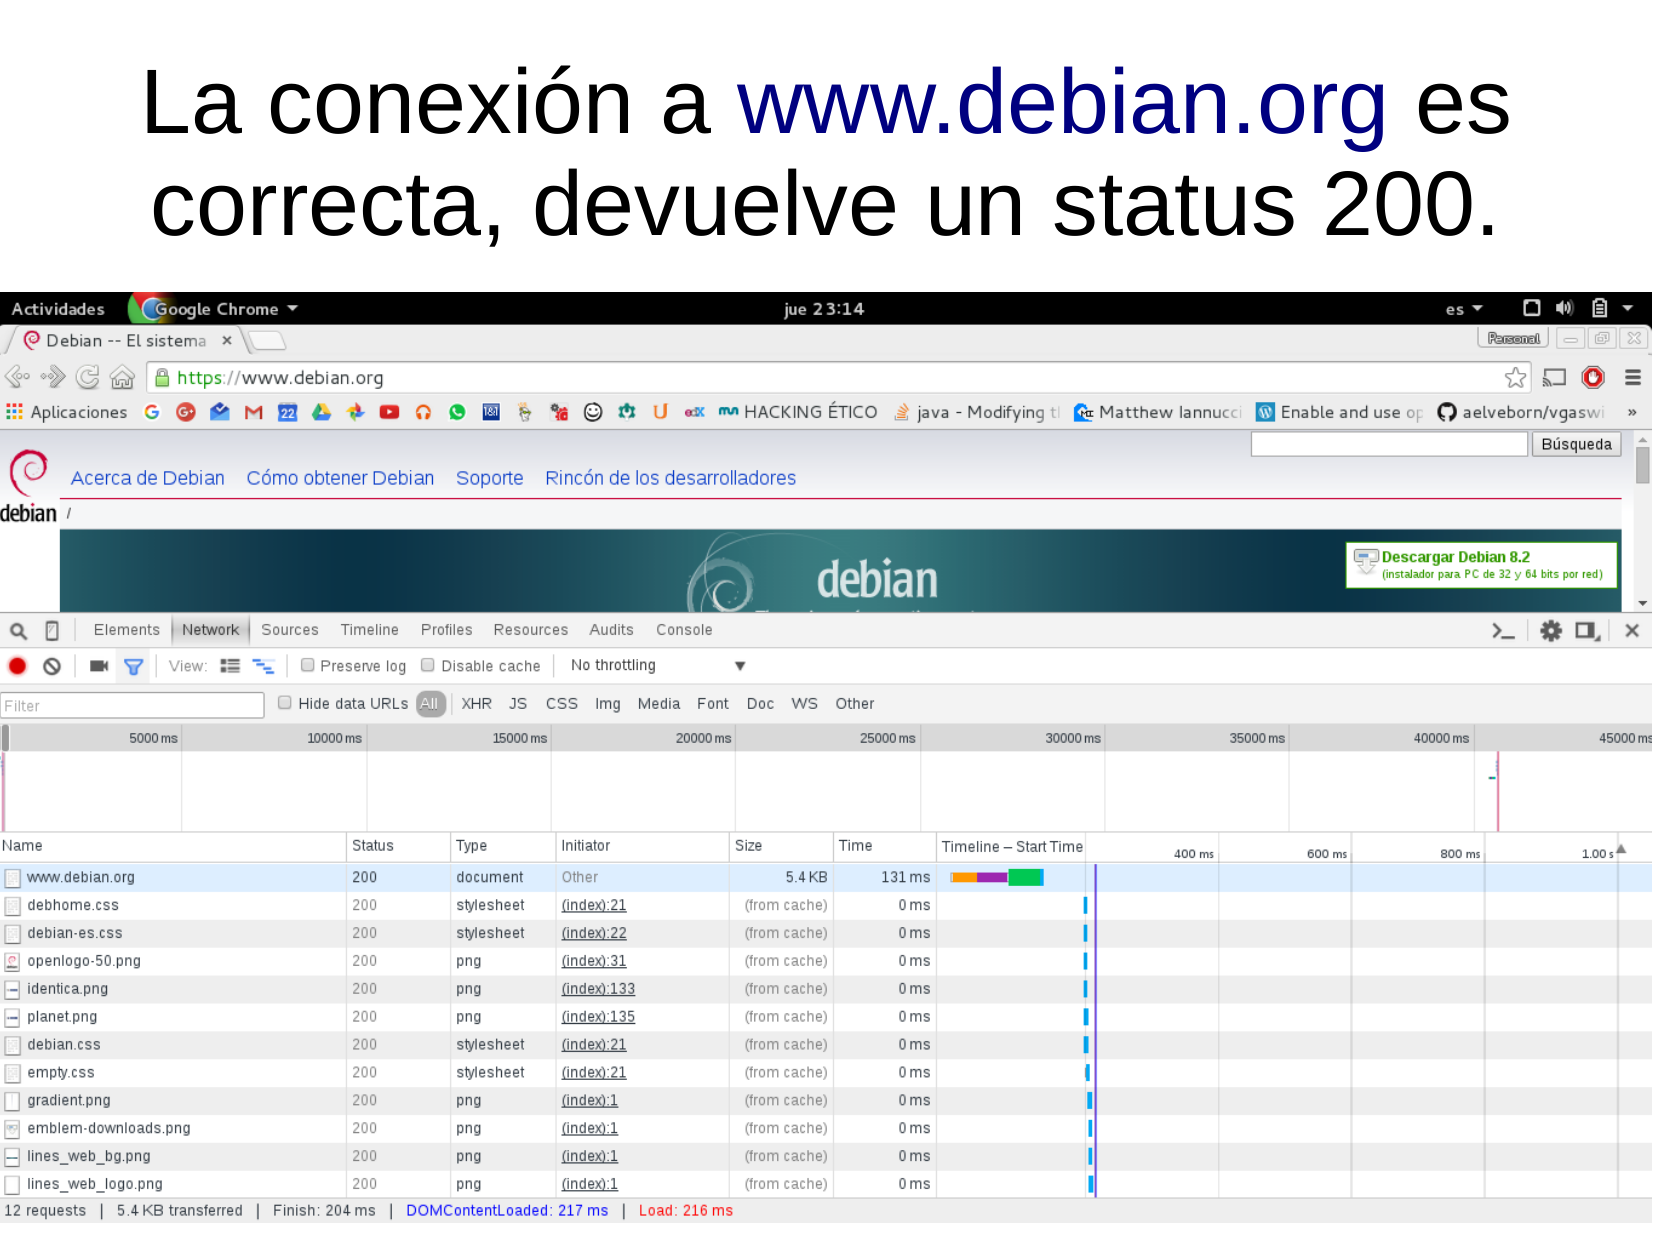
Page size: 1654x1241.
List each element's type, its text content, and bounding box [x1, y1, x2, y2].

picture [0, 292, 1652, 1223]
title La conexión a www.debian.org es correcta, devuelve un status 200. [82, 49, 1571, 257]
